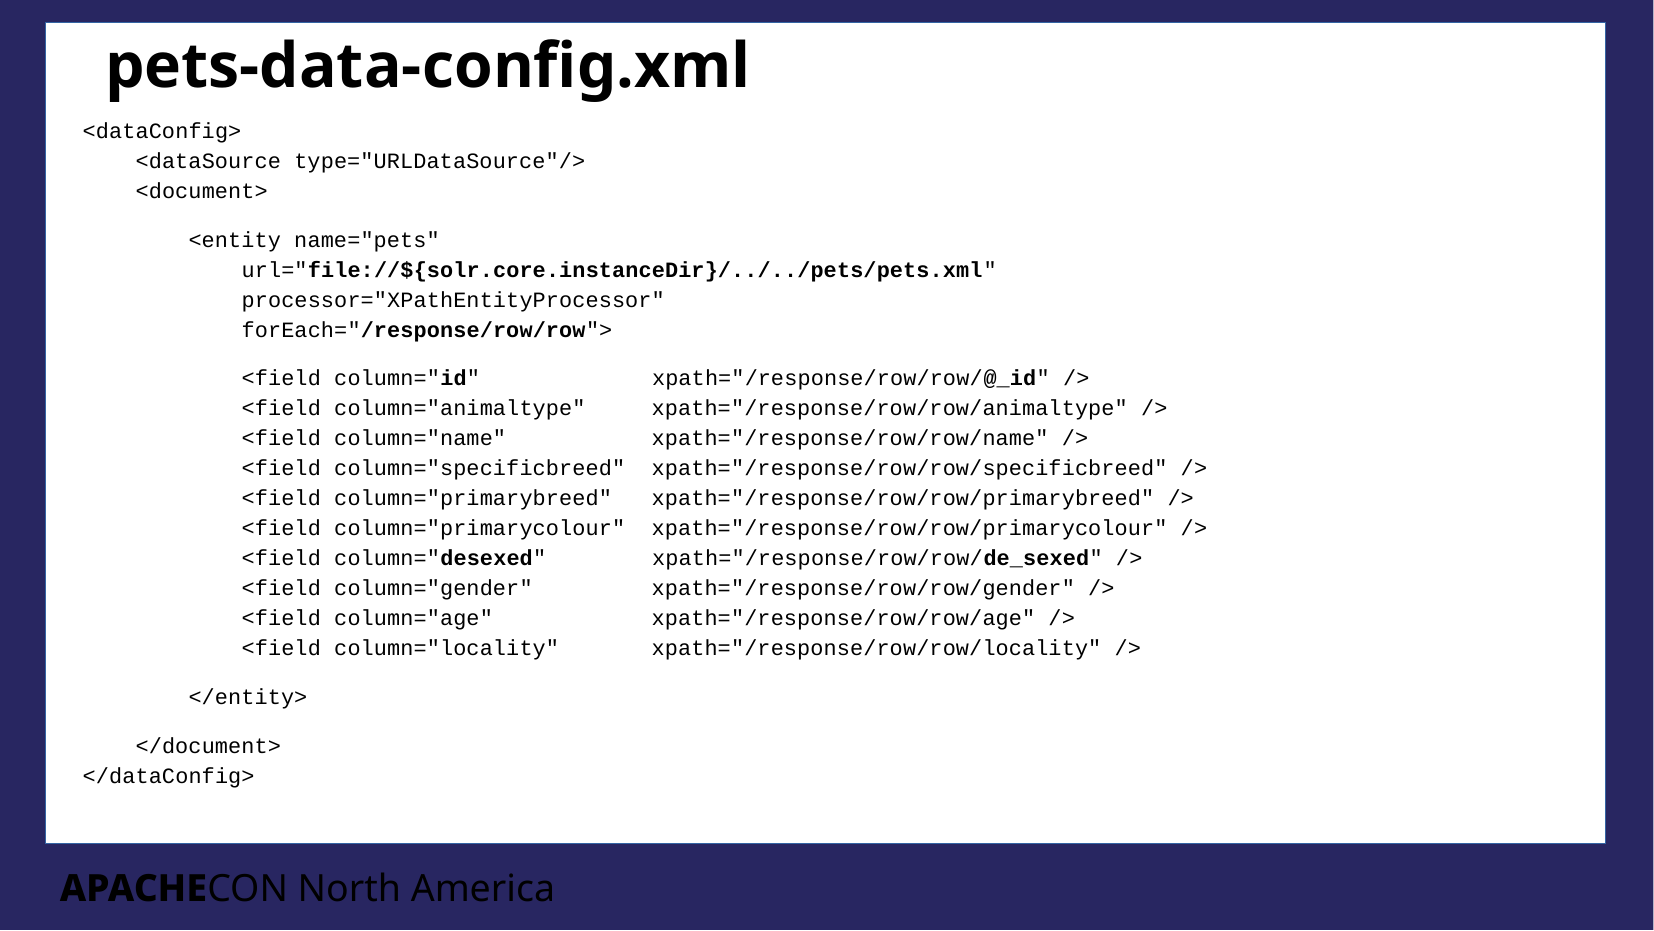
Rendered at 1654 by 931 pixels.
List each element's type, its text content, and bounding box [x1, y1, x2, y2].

list <dataConfig> <dataSource type="URLDataSource"/> <document> <entity name="pets" url="file://${solr.core.instanceDir}/../../pets/pets.xml" processor="XPathEntityProcessor" forEach="/response/row/row"> <field column="id" xpath="/response/row/row/@_id" /> <field column="animaltype" xpath="/response/row/row/animaltype" /> <field column="name" xpath="/response/row/row/name" /> <field column="specificbreed" xpath="/response/row/row/specificbreed" /> <field column="primarybreed" xpath="/response/row/row/primarybreed" /> <field column="primarycolour" xpath="/response/row/row/primarycolour" /> <field column="desexed" xpath="/response/row/row/de_sexed" /> <field column="gender" xpath="/response/row/row/gender" /> <field column="age" xpath="/response/row/row/age" /> <field column="locality" xpath="/response/row/row/locality" /> </entity> </document> </dataConfig> [82, 120, 1571, 826]
title pets-data-config.xml [105, 25, 1546, 102]
